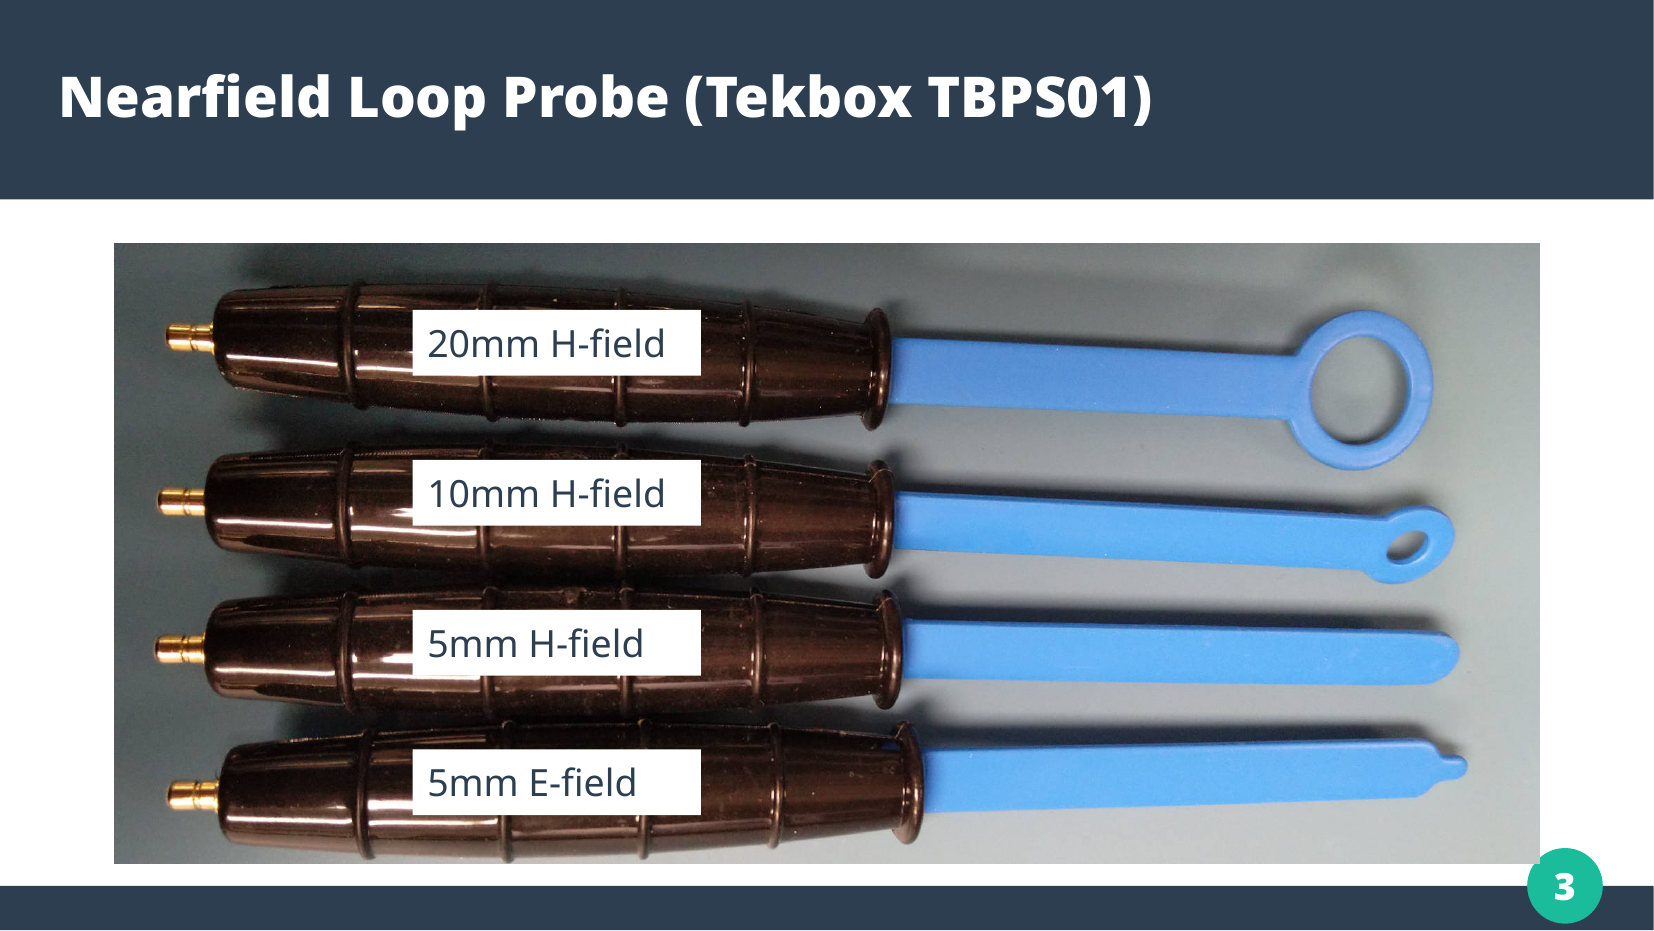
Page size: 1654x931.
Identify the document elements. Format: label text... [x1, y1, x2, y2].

text_box 5mm E-field [412, 750, 701, 815]
text_box 20mm H-field [412, 310, 701, 376]
picture [114, 243, 1540, 864]
text_box 5mm H-field [412, 610, 701, 676]
text_box 10mm H-field [412, 460, 701, 526]
title Nearfield Loop Probe (Tekbox TBPS01) [59, 37, 1595, 155]
